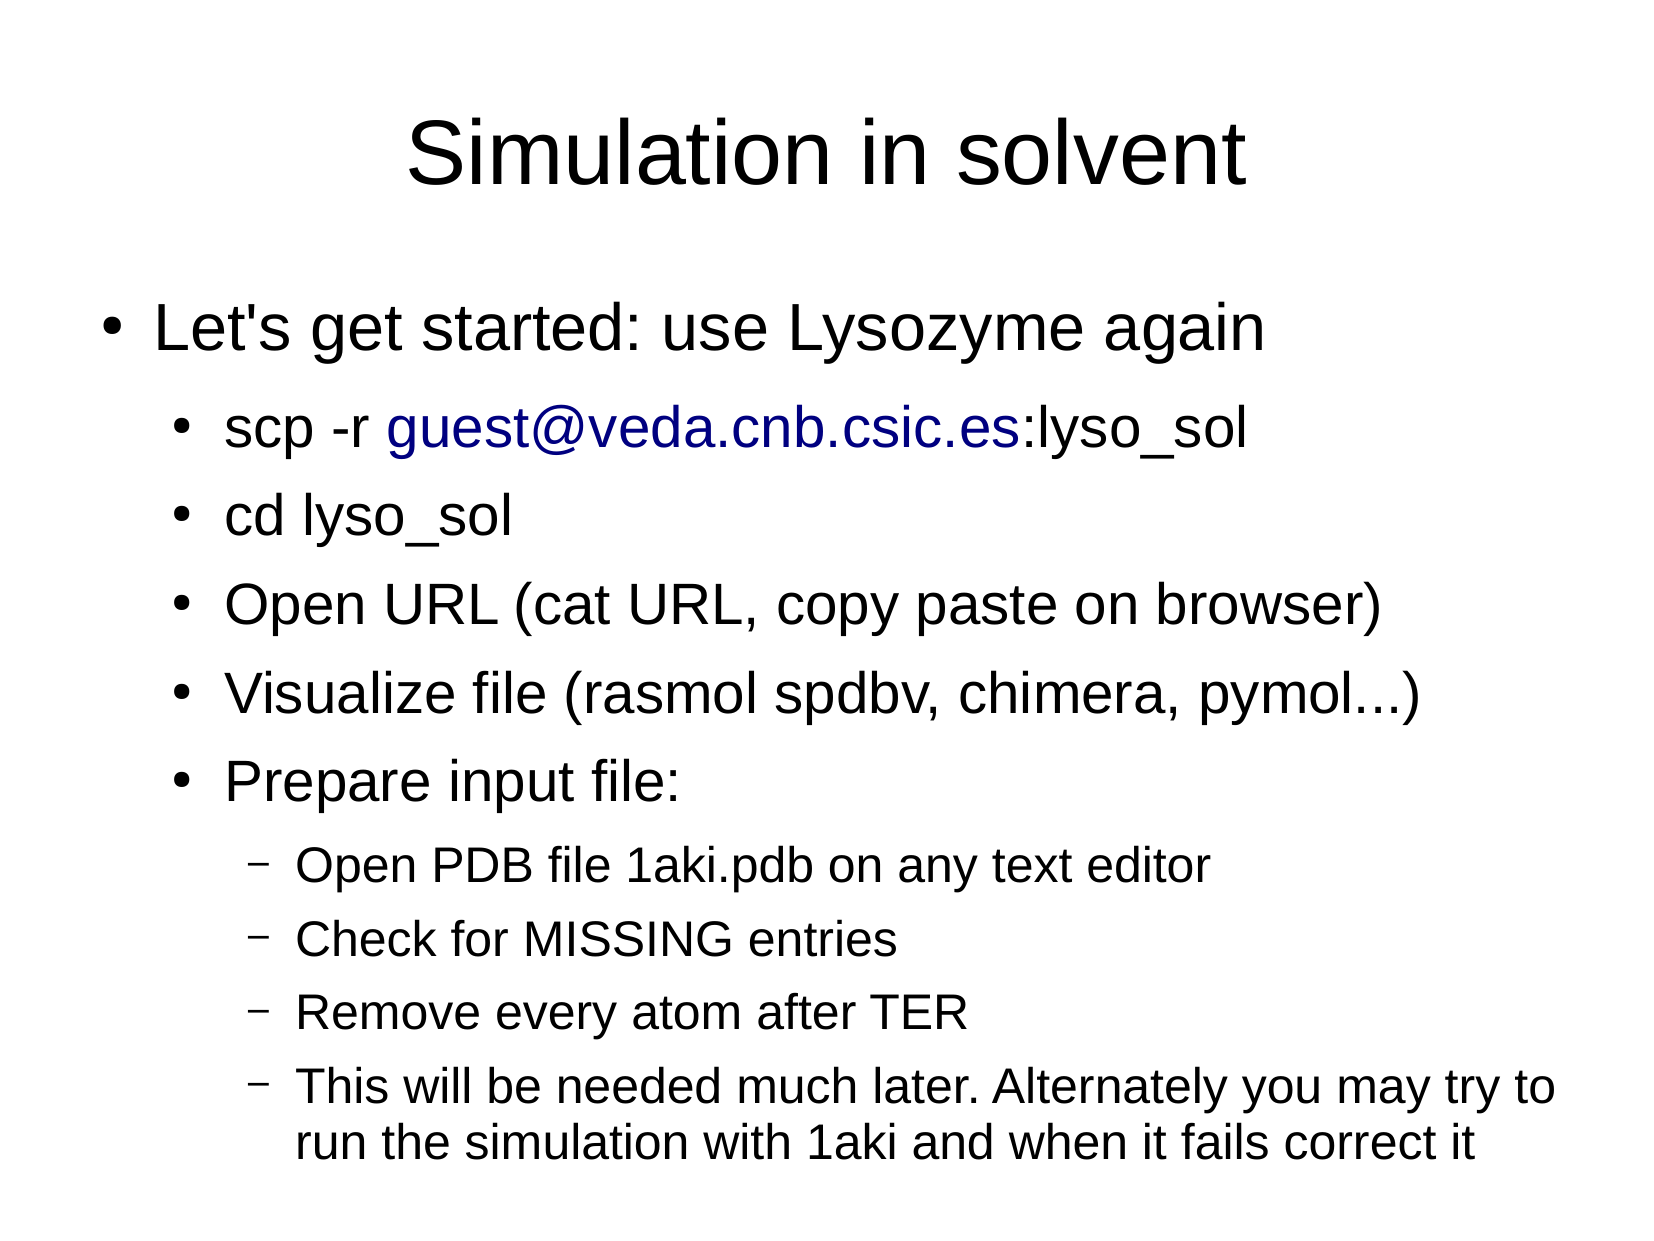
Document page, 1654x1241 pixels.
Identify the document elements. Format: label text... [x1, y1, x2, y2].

title Simulation in solvent [82, 56, 1571, 250]
list Let's get started: use Lysozyme again scp -r guest@veda.cnb.csic.es:lyso_sol cd lyso_sol Open URL (cat URL, copy paste on browser) Visualize file (rasmol spdbv, chimera, pymol...) Prepare input file: Open PDB file 1aki.pdb on any text editor Check for MISSING entries Remove every atom after TER This will be needed much later. Alternately you may try to run the simulation with 1aki and when it fails correct it [82, 290, 1571, 1211]
